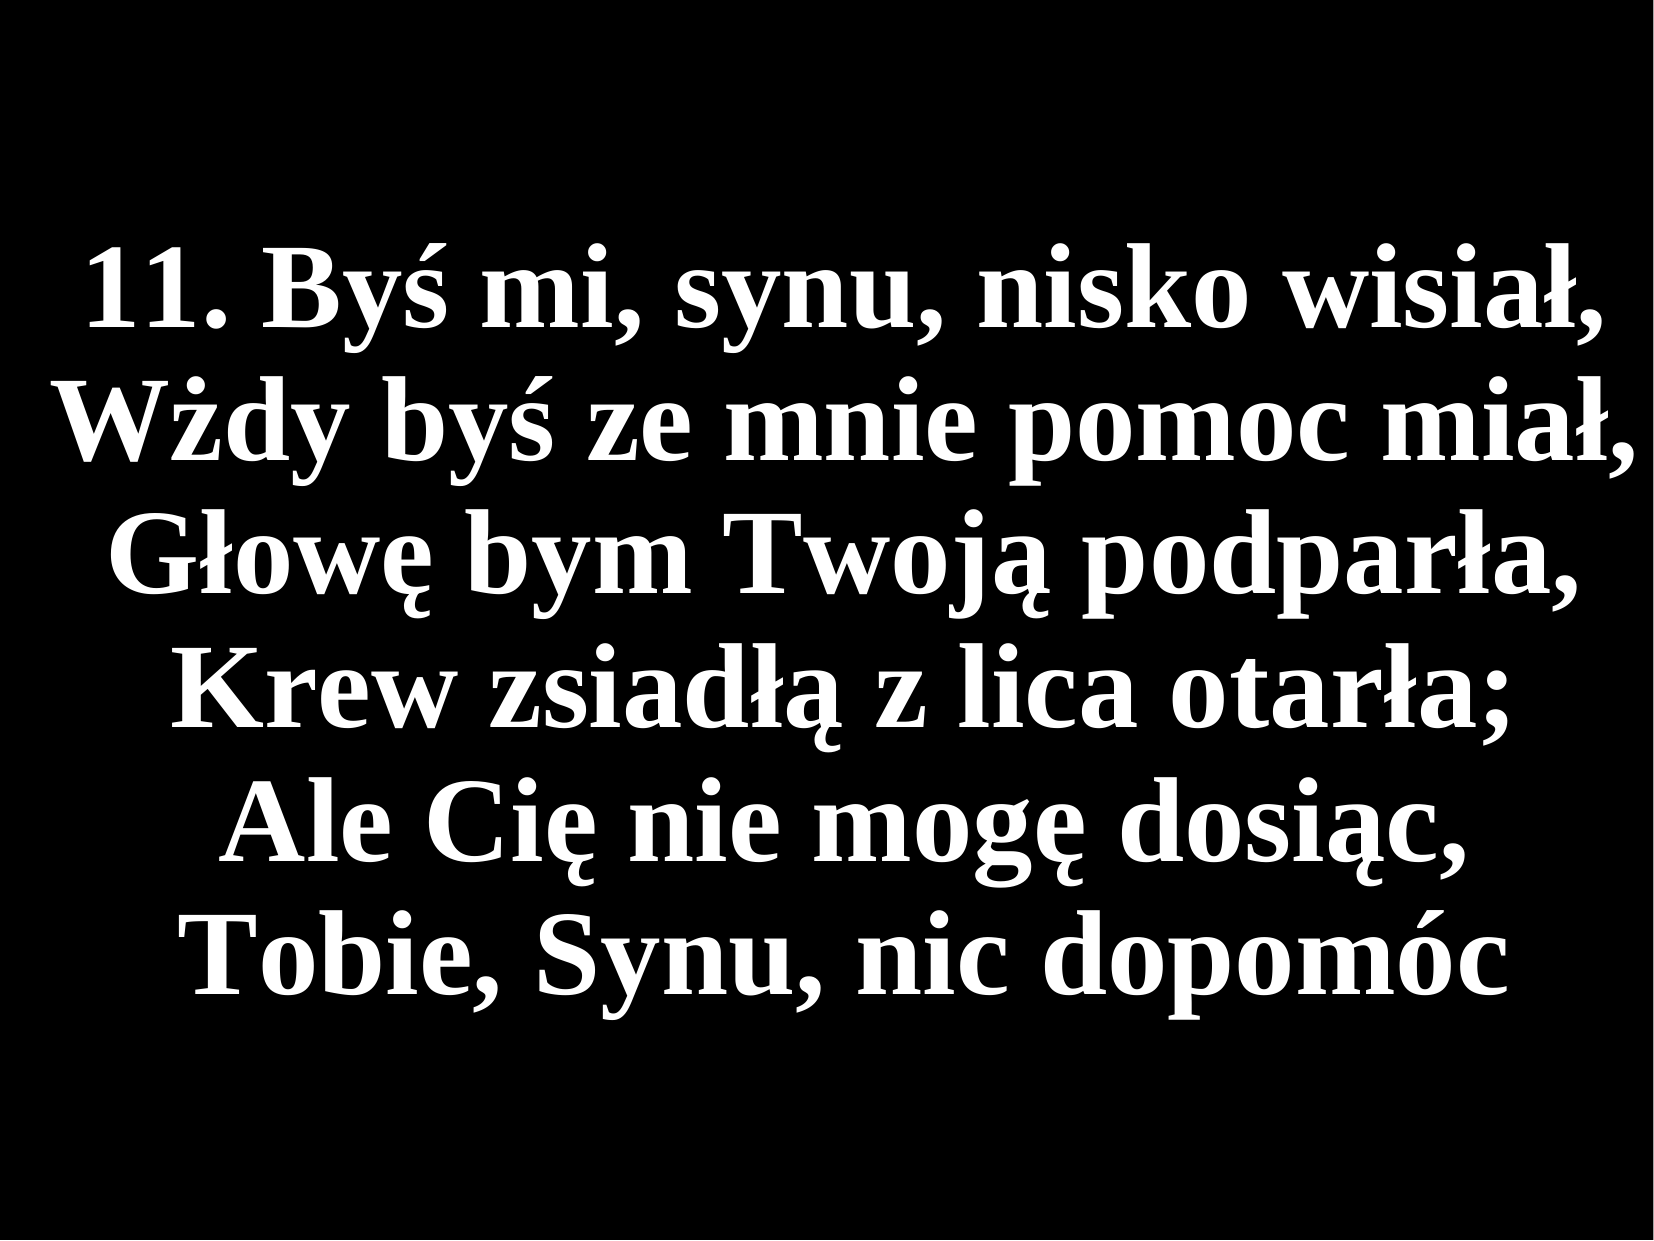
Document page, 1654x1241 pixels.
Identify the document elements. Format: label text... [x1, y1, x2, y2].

subtitle 11. Byś mi, synu, nisko wisiał, Wżdy byś ze mnie pomoc miał, Głowę bym Twoją podparła, Krew zsiadłą z lica otarła; Ale Cię nie mogę dosiąc, Tobie, Synu, nic dopomóc [0, 0, 1654, 1241]
